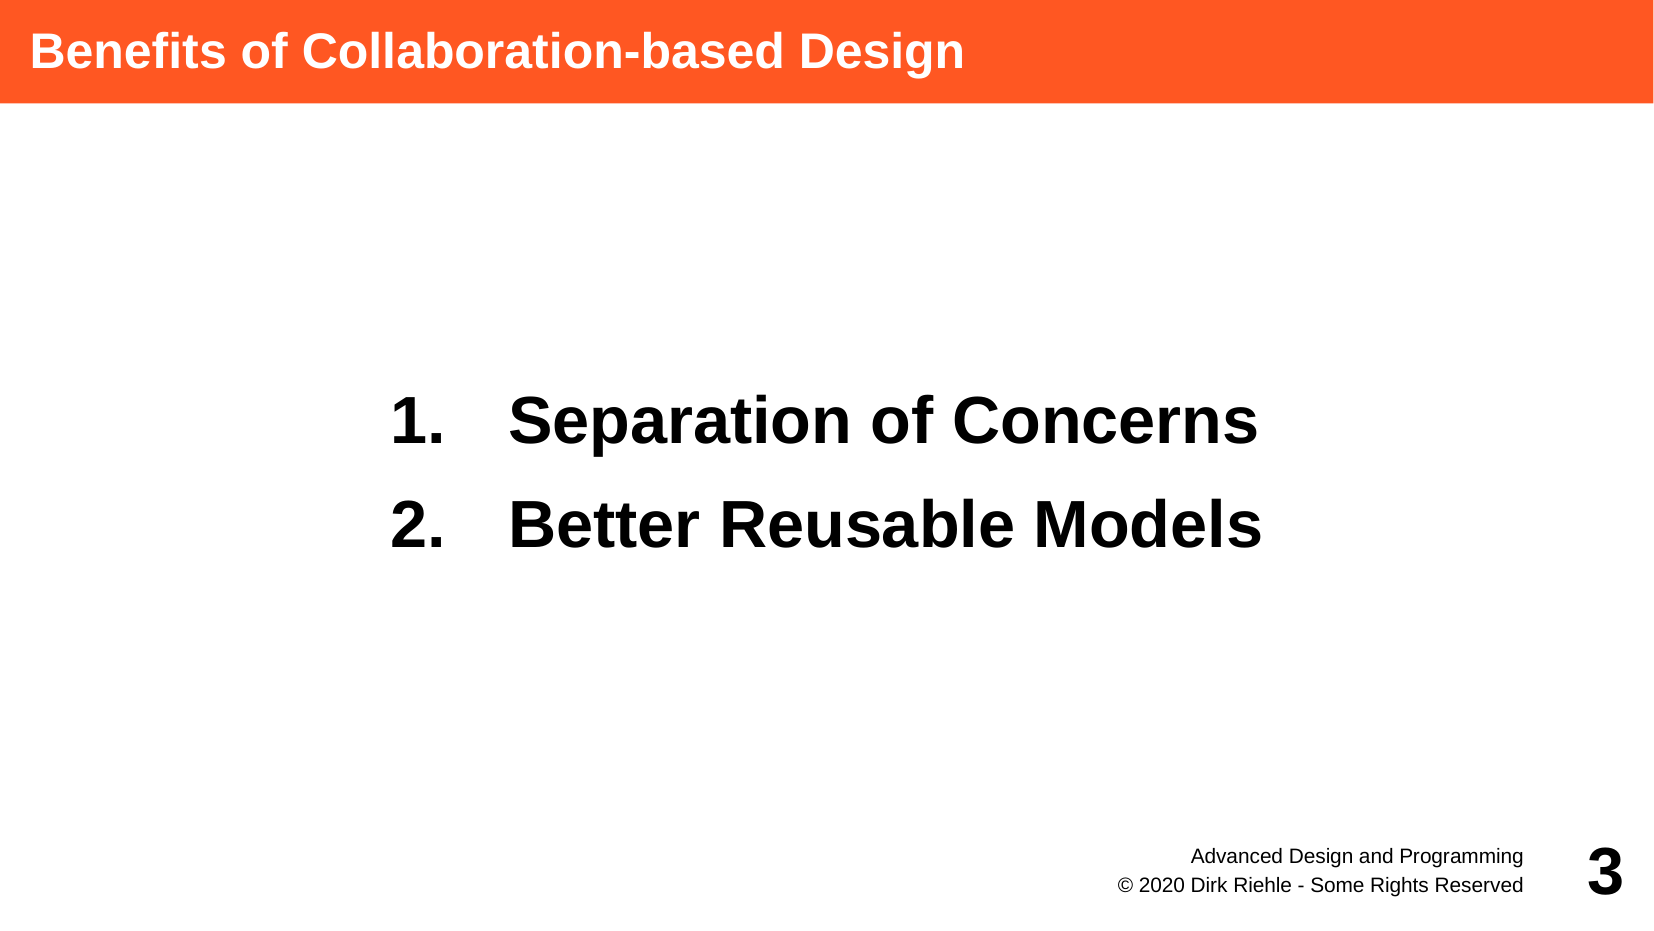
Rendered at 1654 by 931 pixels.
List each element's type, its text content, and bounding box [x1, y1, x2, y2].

title Benefits of Collaboration-based Design [0, 0, 1654, 104]
subtitle Separation of Concerns Better Reusable Models [29, 132, 1625, 813]
